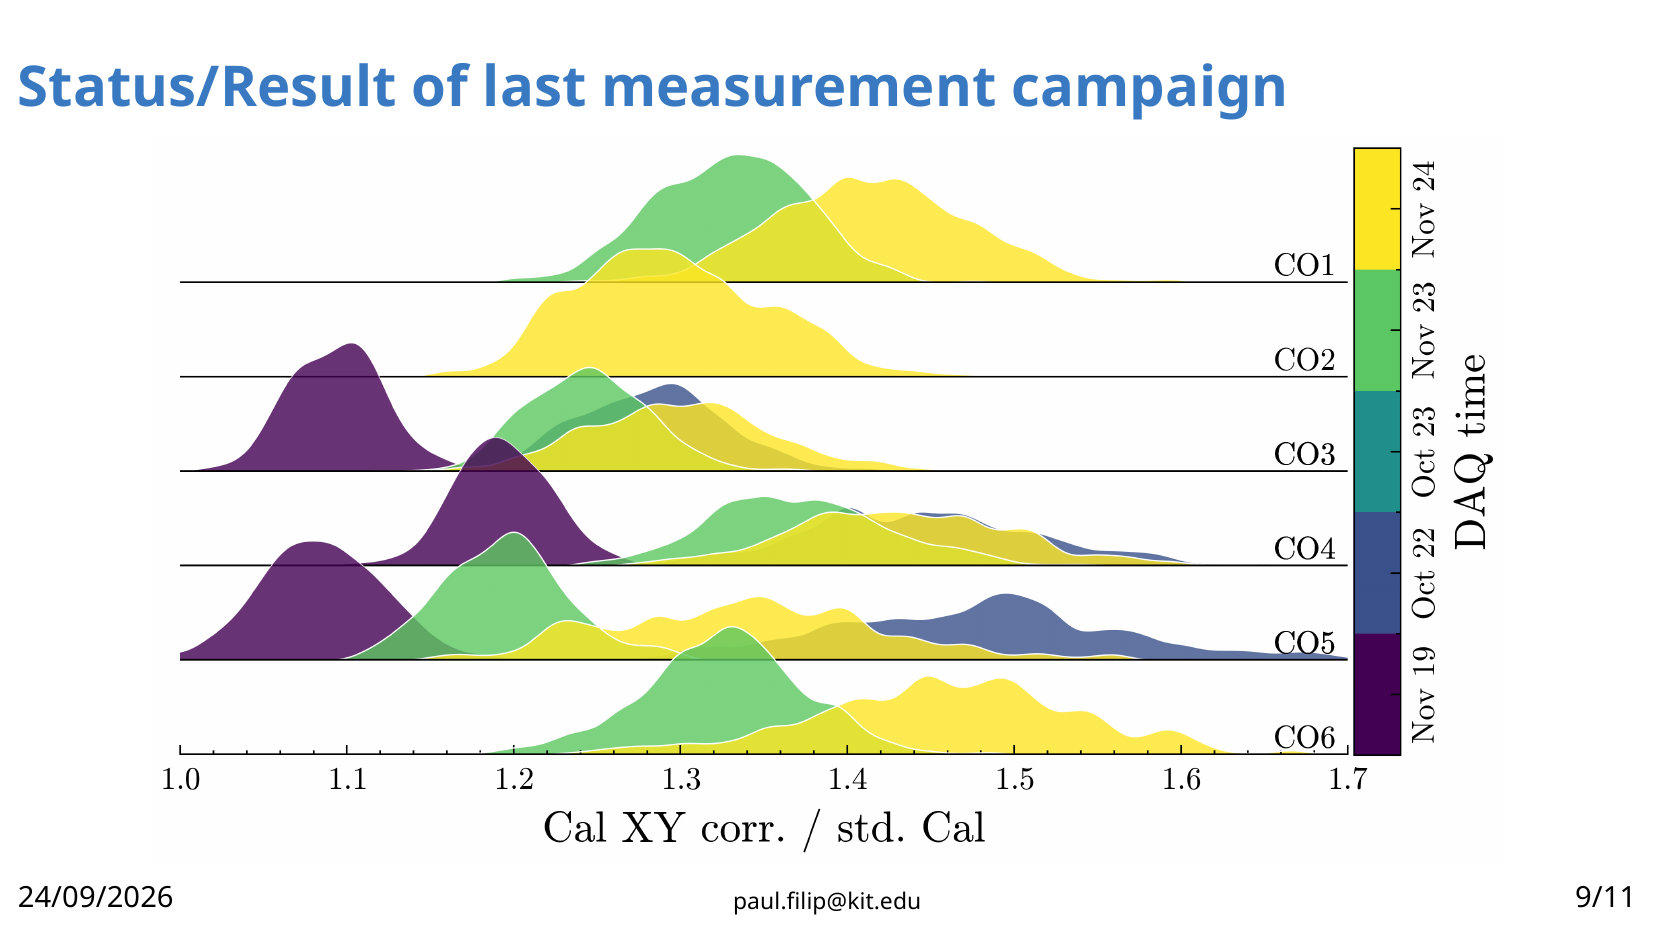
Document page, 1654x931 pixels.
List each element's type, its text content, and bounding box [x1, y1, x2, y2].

title Status/Result of last measurement campaign [18, 45, 1632, 115]
picture [0, 0, 1654, 931]
